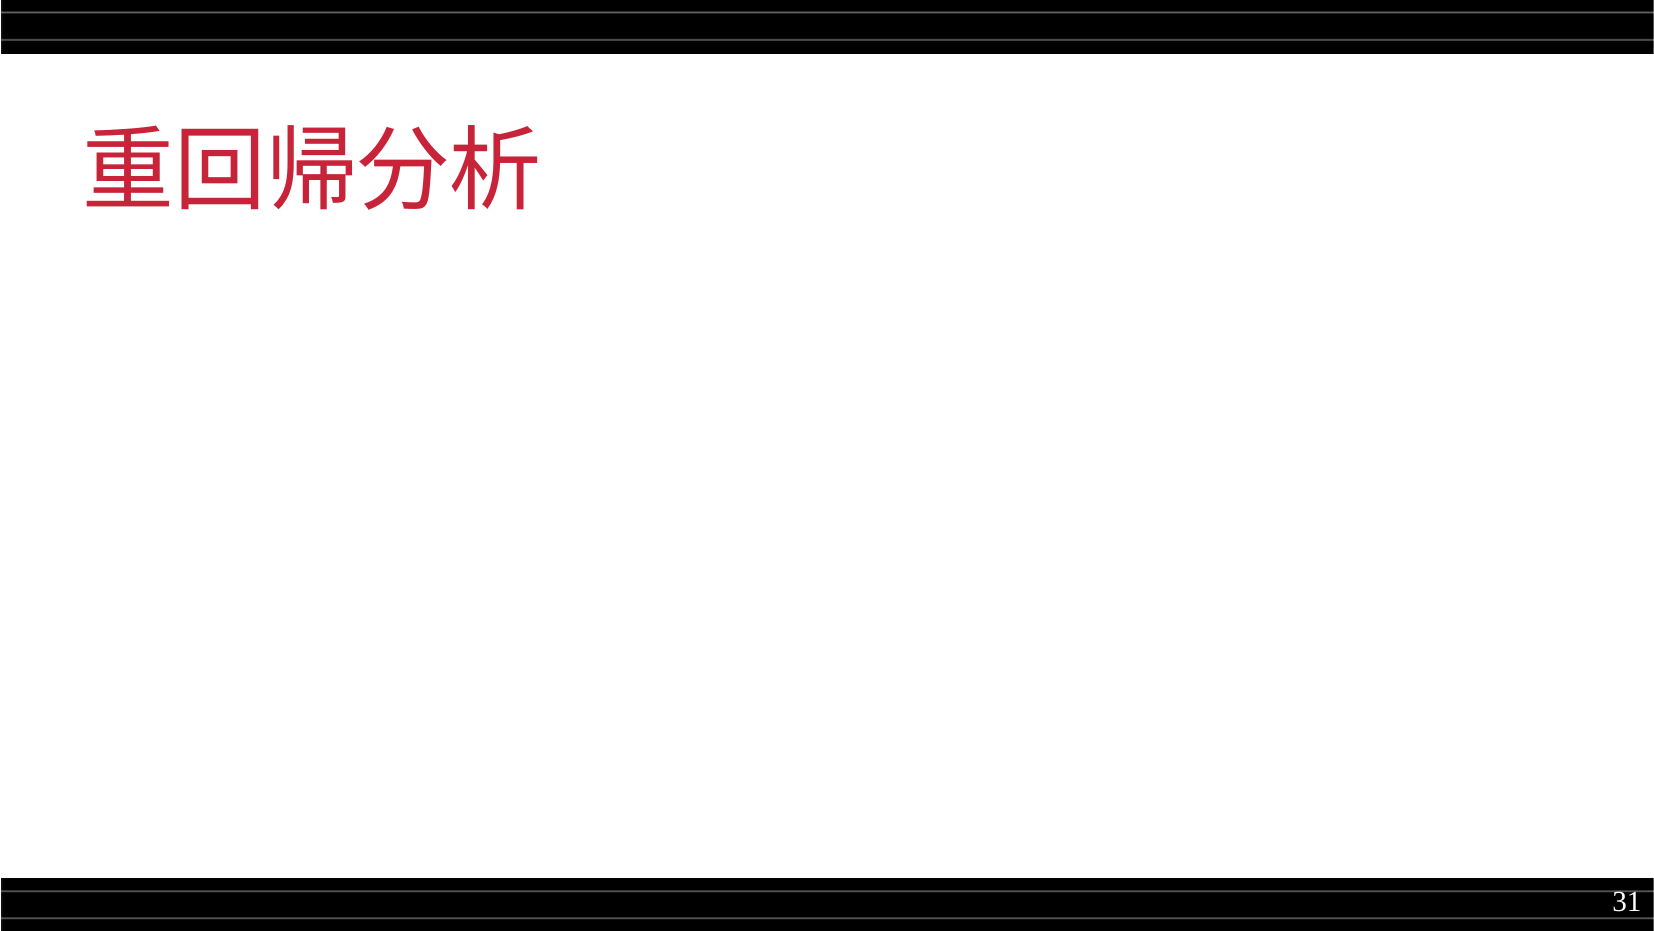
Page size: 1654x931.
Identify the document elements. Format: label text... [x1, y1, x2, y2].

picture [1, 0, 1654, 54]
picture [1, 878, 1654, 931]
title 重回帰分析 [82, 92, 1571, 249]
